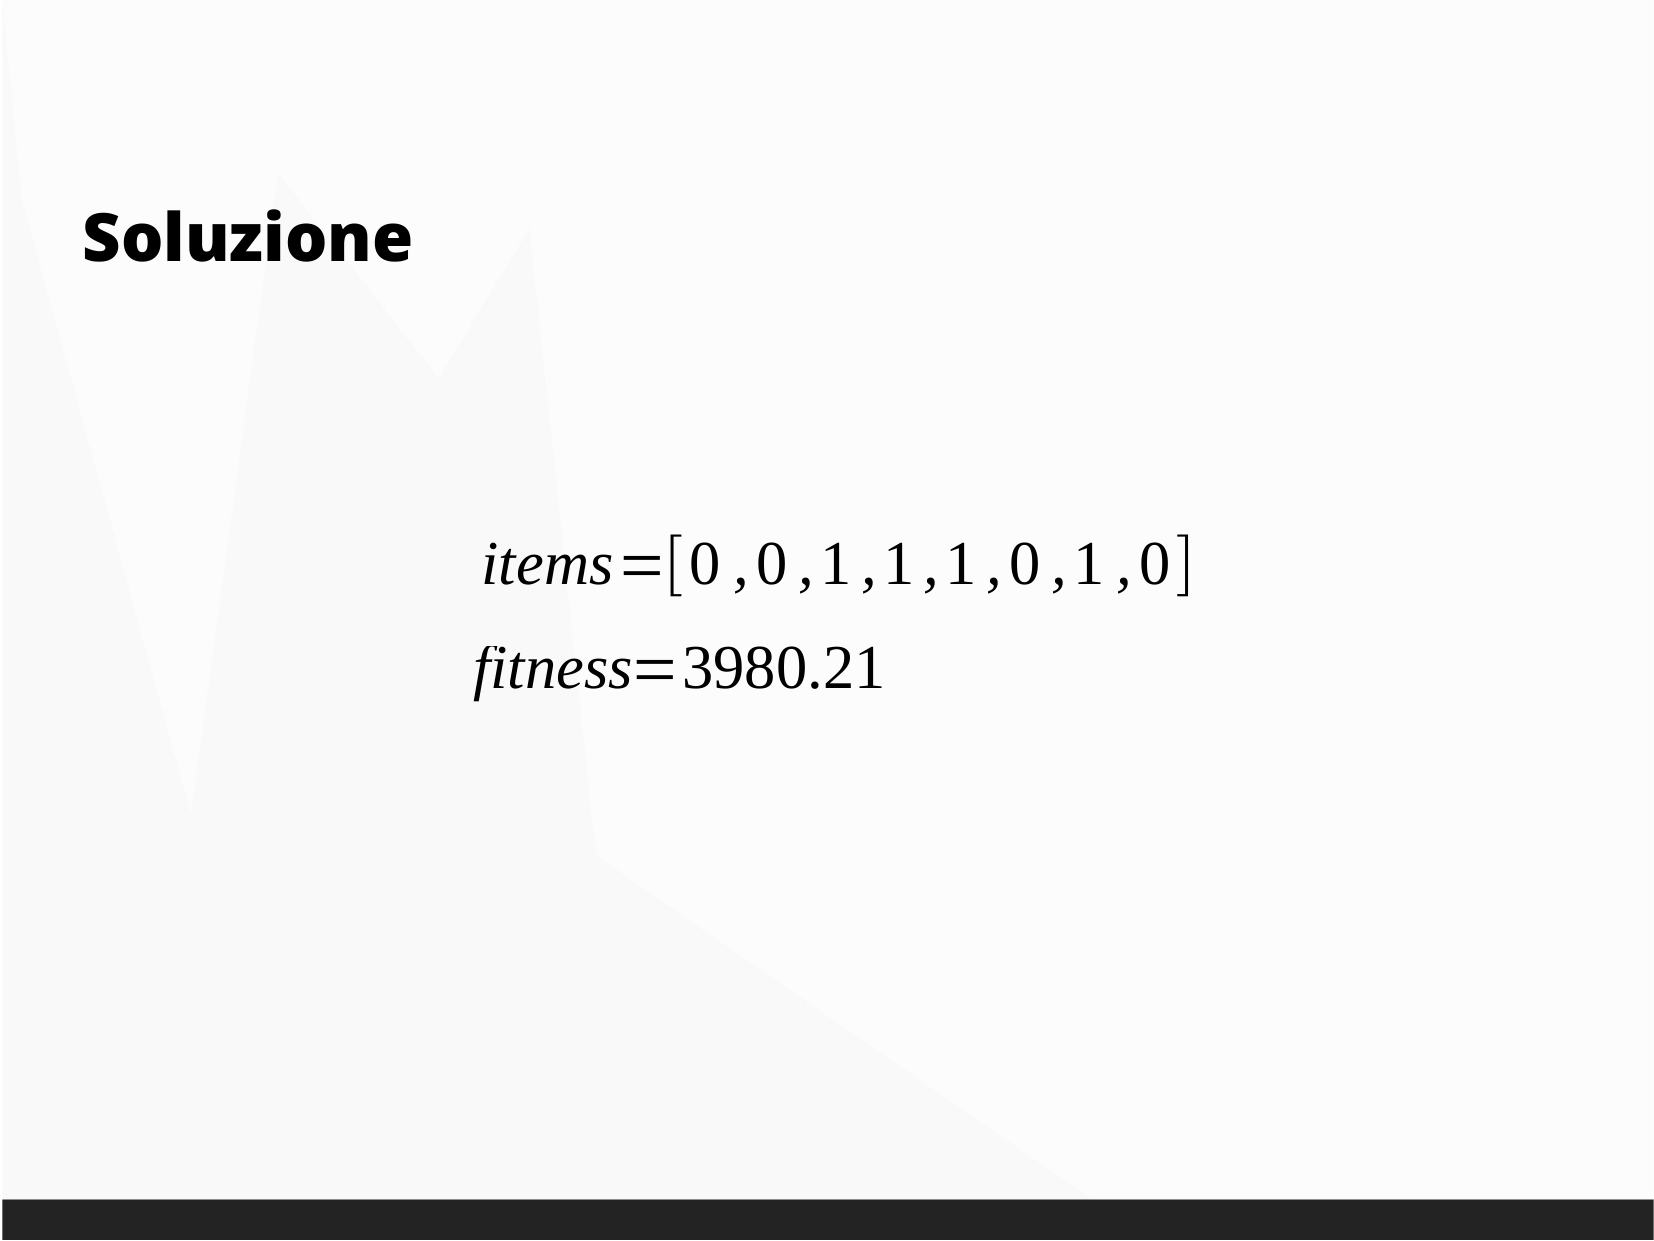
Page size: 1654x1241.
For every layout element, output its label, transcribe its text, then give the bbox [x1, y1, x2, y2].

picture [2, 0, 1654, 1241]
chart [481, 531, 1194, 604]
title Soluzione [82, 139, 1571, 332]
chart [460, 646, 887, 709]
